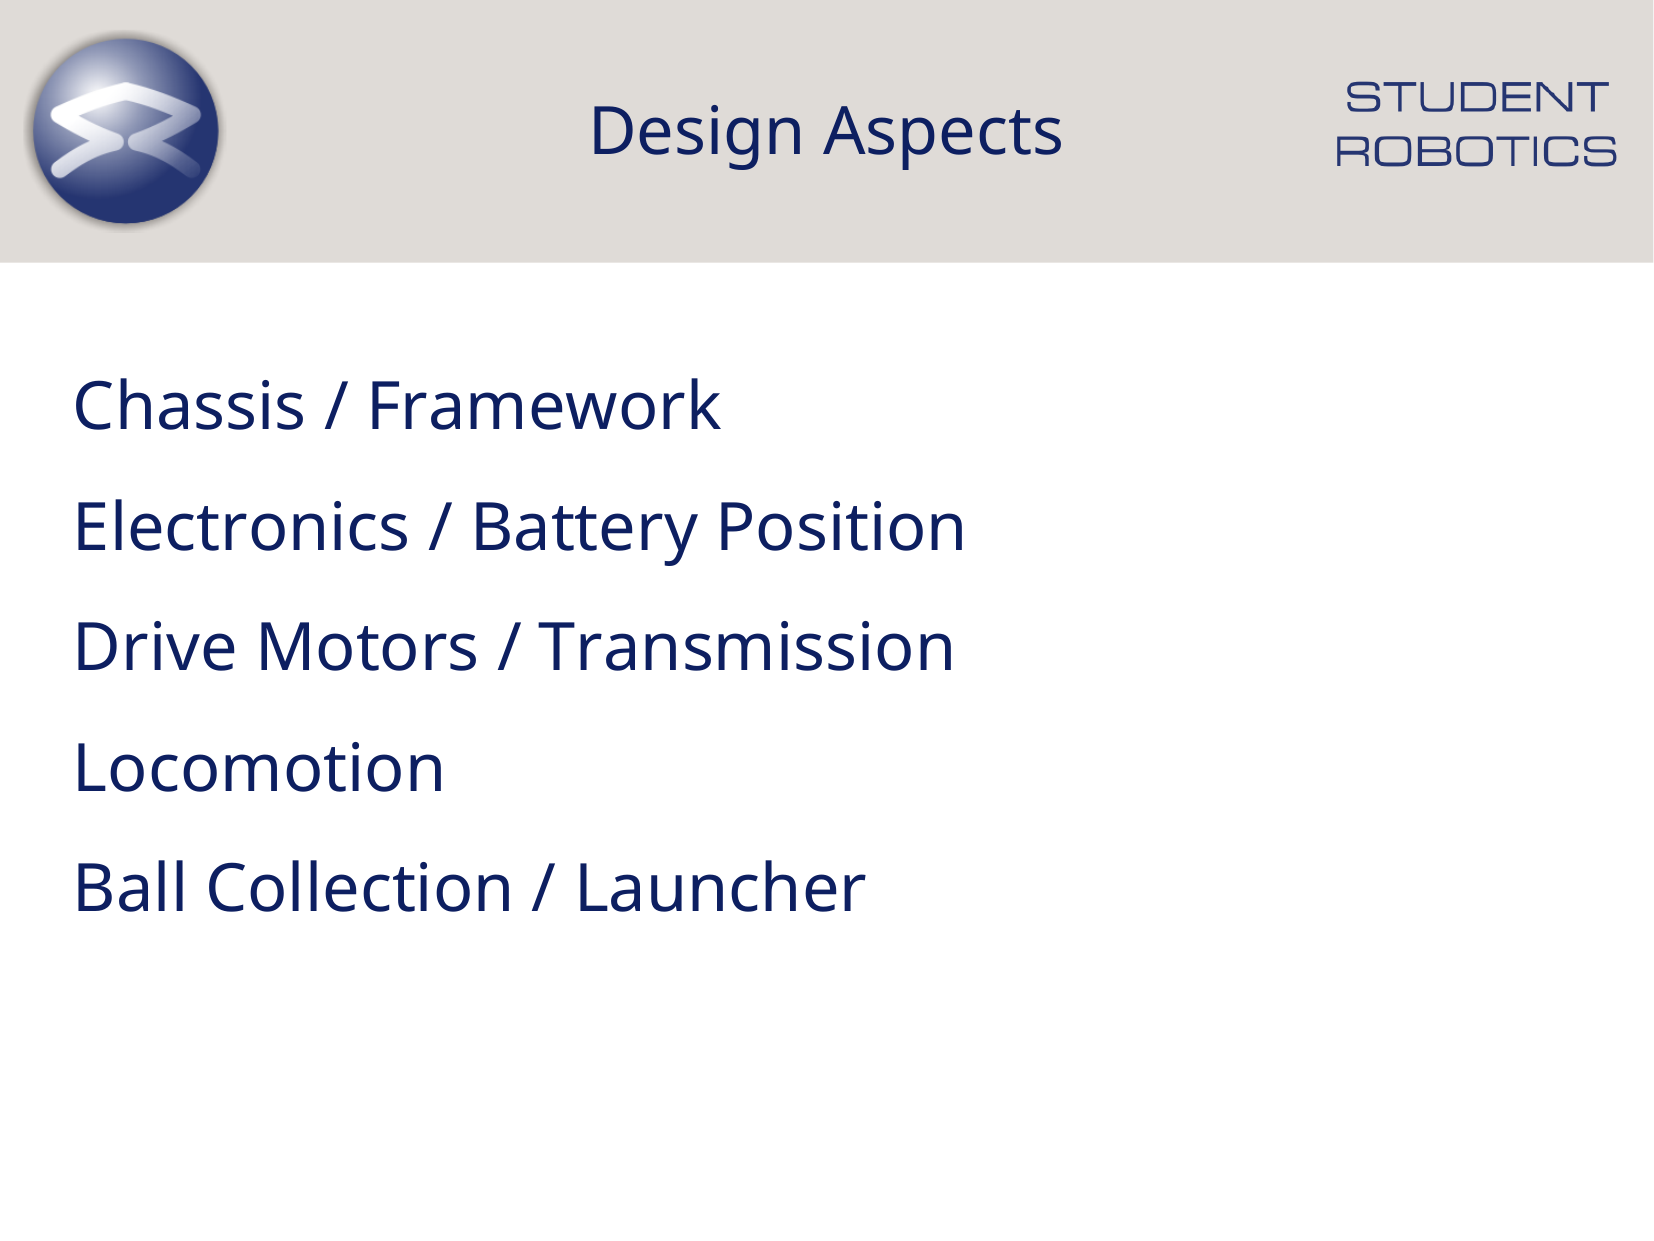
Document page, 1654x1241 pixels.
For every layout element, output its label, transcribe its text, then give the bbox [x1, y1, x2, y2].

title Design Aspects [82, 7, 1571, 250]
list Chassis / Framework Electronics / Battery Position Drive Motors / Transmission Locomotion Ball Collection / Launcher [37, 358, 1426, 1163]
picture [9, 19, 82, 245]
picture [1571, 68, 1633, 174]
